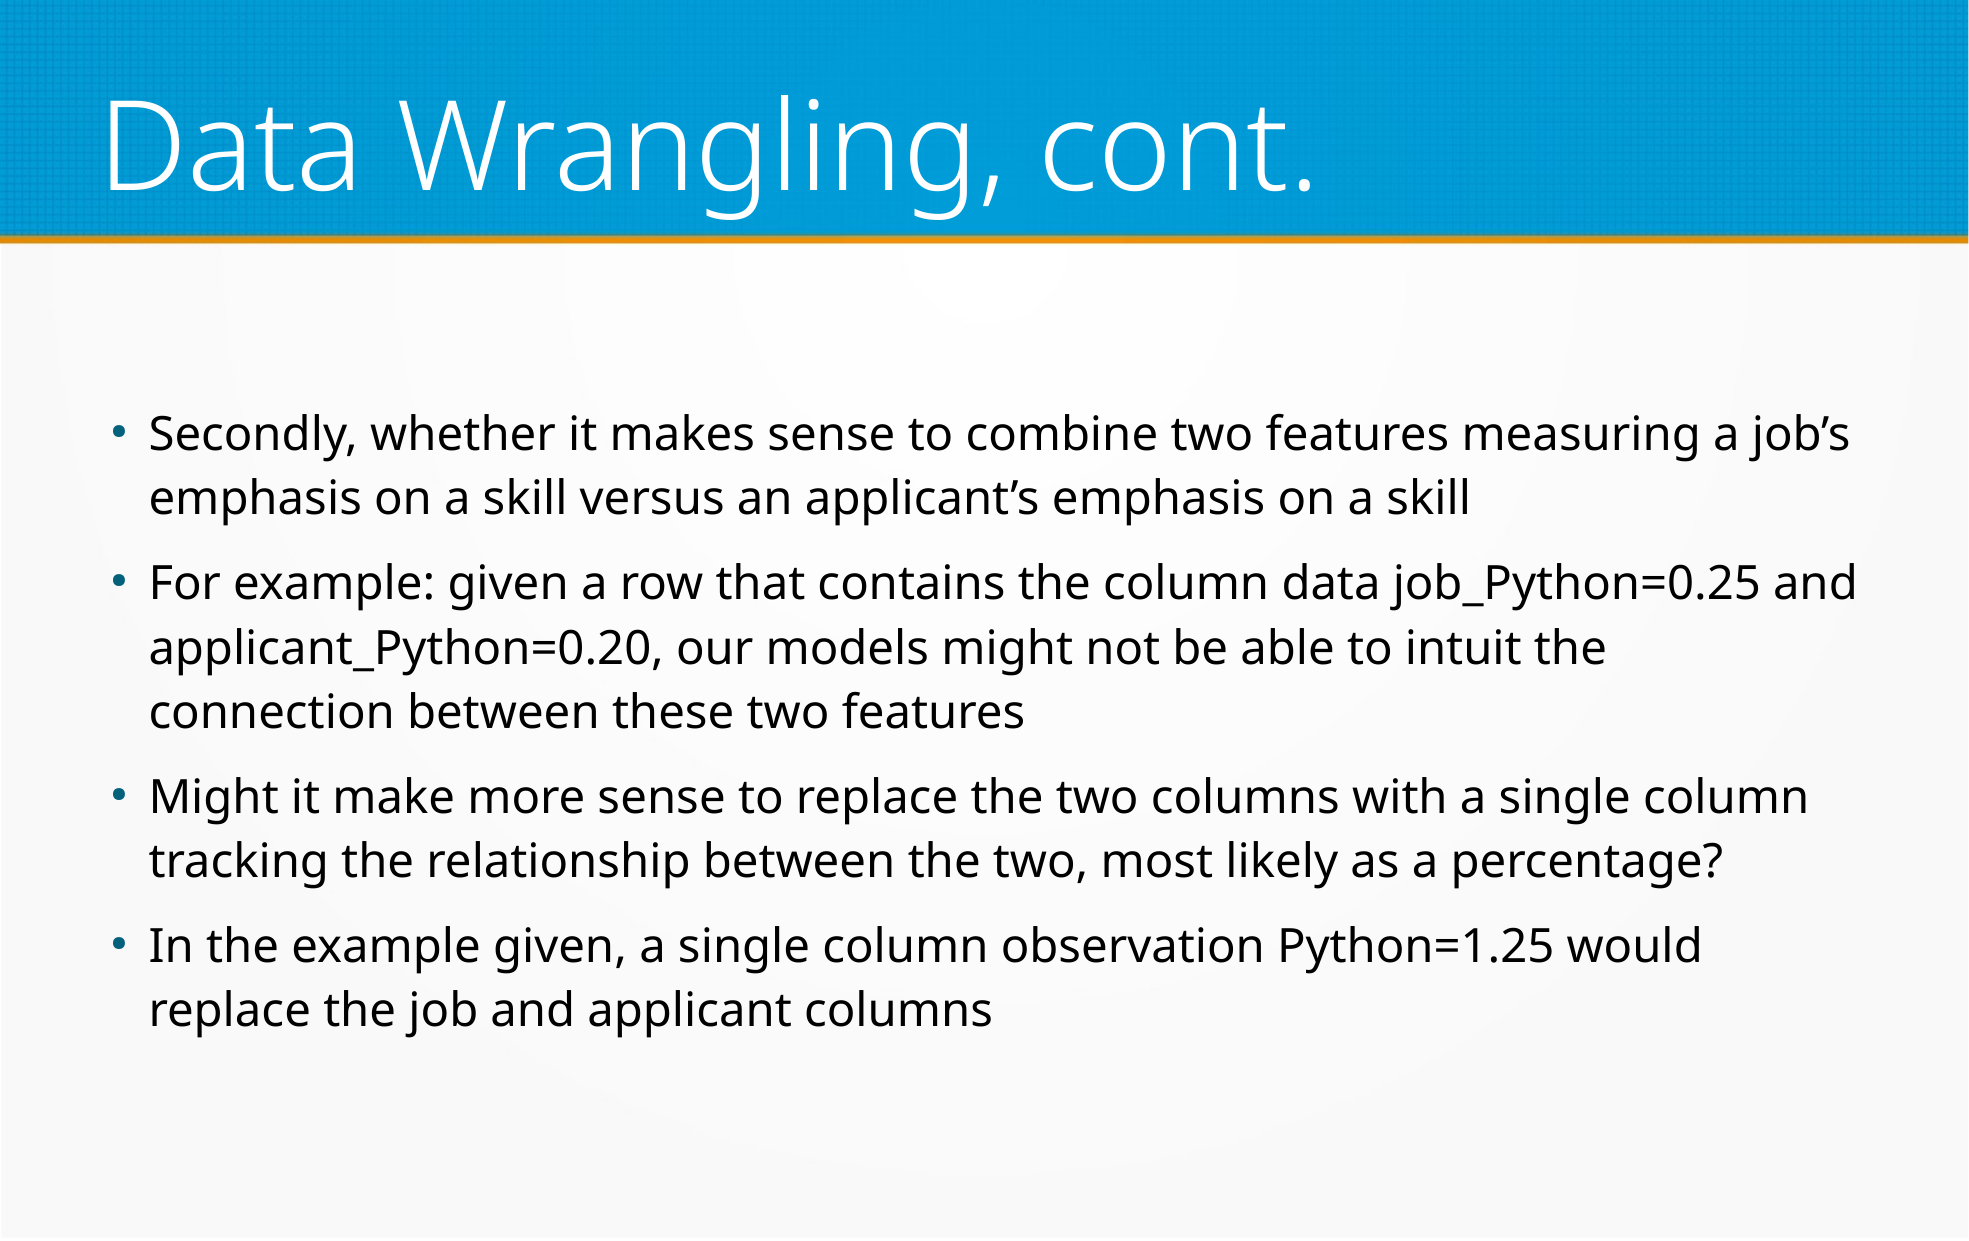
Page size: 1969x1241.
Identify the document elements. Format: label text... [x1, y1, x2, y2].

list Secondly, whether it makes sense to combine two features measuring a job’s emphasis on a skill versus an applicant’s emphasis on a skill For example: given a row that contains the column data job_Python=0.25 and applicant_Python=0.20, our models might not be able to intuit the connection between these two features Might it make more sense to replace the two columns with a single column tracking the relationship between the two, most likely as a percentage? In the example given, a single column observation Python=1.25 would replace the job and applicant columns [98, 315, 1861, 1051]
picture [0, 233, 1969, 1241]
title Data Wrangling, cont. [98, 19, 1870, 227]
